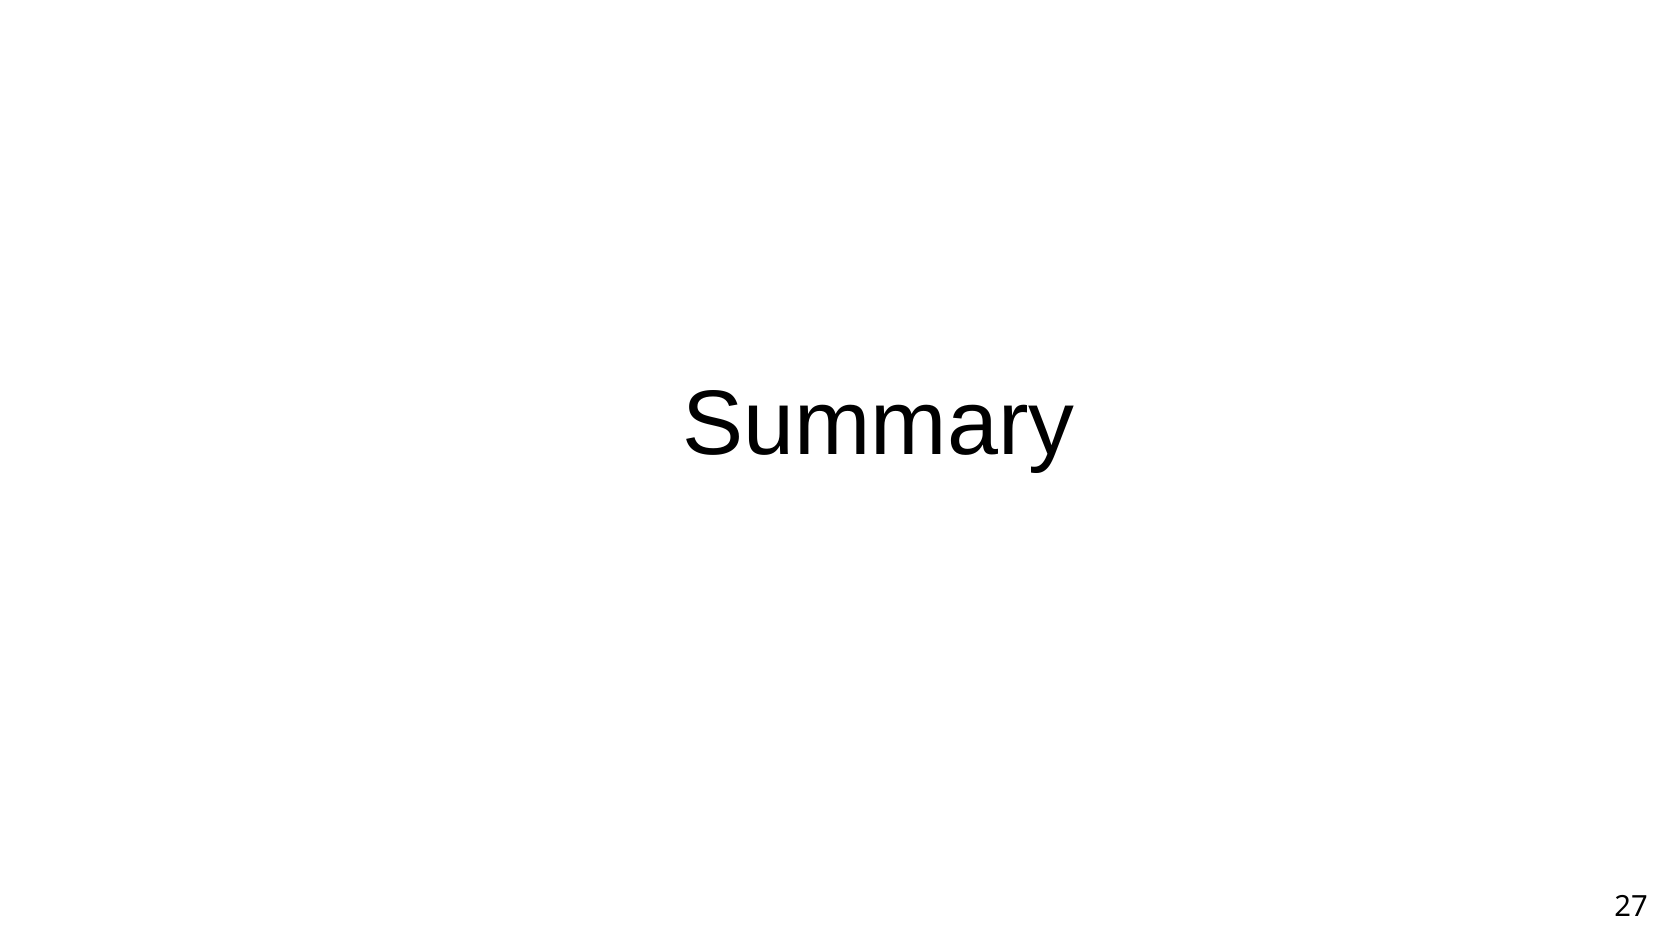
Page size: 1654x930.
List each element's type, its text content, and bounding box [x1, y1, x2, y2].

title Summary [134, 344, 1623, 501]
